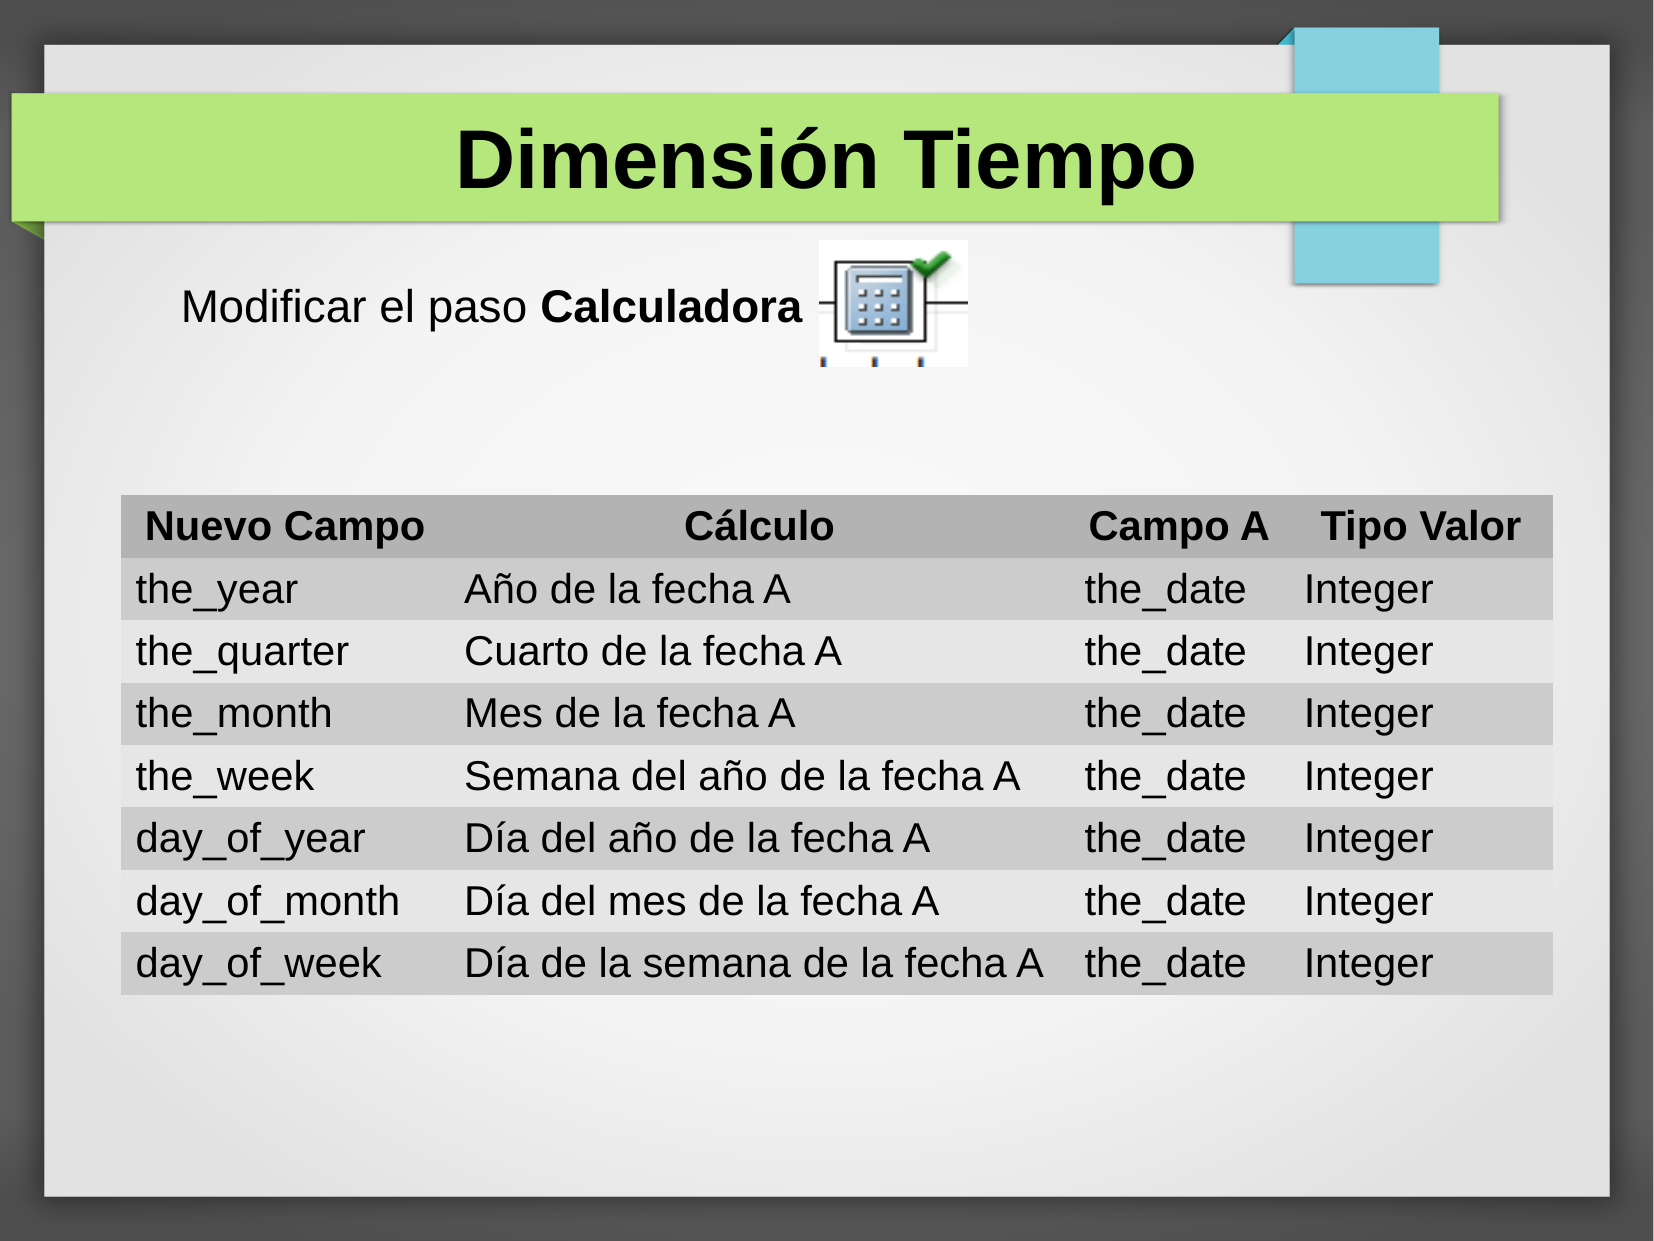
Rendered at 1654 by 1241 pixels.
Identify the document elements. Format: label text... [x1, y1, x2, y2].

title Dimensión Tiempo [70, 106, 1583, 213]
table_header Nuevo Campo [121, 495, 449, 558]
table_cell day_of_month [121, 870, 449, 932]
table_cell Cuarto de la fecha A [449, 620, 1070, 683]
table_cell Integer [1289, 807, 1553, 870]
table_cell the_date [1070, 807, 1289, 870]
table_cell the_date [1070, 745, 1289, 807]
table_cell the_date [1070, 683, 1289, 745]
table_header Cálculo [449, 495, 1070, 558]
table_cell the_week [121, 745, 449, 807]
table_cell Integer [1289, 558, 1553, 620]
table_cell Día del mes de la fecha A [449, 870, 1070, 932]
table_cell the_year [121, 558, 449, 620]
table_header Tipo Valor [1289, 495, 1553, 558]
table_header Campo A [1070, 495, 1289, 558]
table_cell day_of_week [121, 932, 449, 995]
table_cell the_date [1070, 558, 1289, 620]
table_cell Integer [1289, 870, 1553, 932]
table_cell Día de la semana de la fecha A [449, 932, 1070, 995]
table_cell the_date [1070, 620, 1289, 683]
table_cell the_date [1070, 932, 1289, 995]
table_cell Mes de la fecha A [449, 683, 1070, 745]
table_cell the_date [1070, 870, 1289, 932]
table_cell Semana del año de la fecha A [449, 745, 1070, 807]
table_cell day_of_year [121, 807, 449, 870]
table_cell Año de la fecha A [449, 558, 1070, 620]
table_cell Día del año de la fecha A [449, 807, 1070, 870]
table_cell Integer [1289, 620, 1553, 683]
table_cell the_month [121, 683, 449, 745]
text_box Modificar el paso Calculadora [166, 273, 818, 340]
table_cell Integer [1289, 745, 1553, 807]
table_cell Integer [1289, 932, 1553, 995]
picture [0, 0, 1654, 1241]
table_cell the_quarter [121, 620, 449, 683]
table_cell Integer [1289, 683, 1553, 745]
